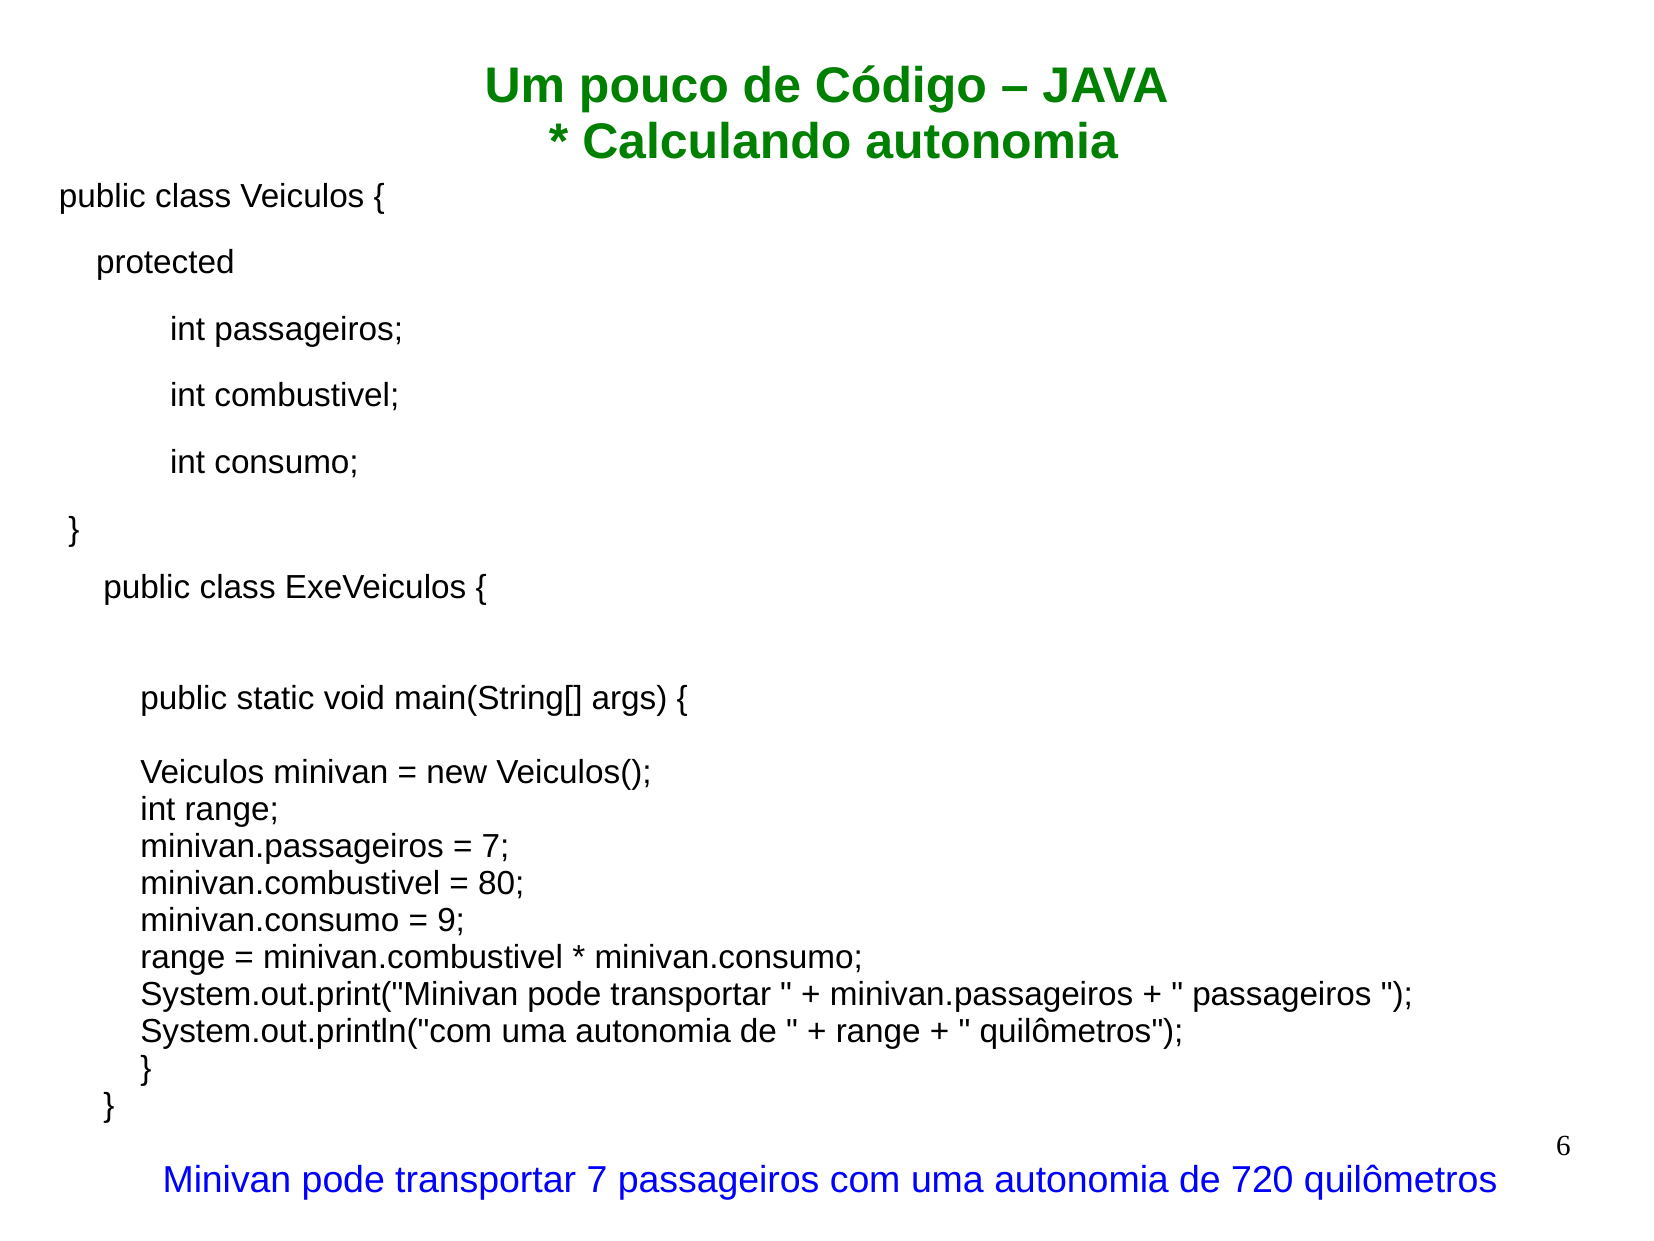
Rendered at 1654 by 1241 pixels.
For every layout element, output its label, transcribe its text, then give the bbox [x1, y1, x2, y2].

text_box Minivan pode transportar 7 passageiros com uma autonomia de 720 quilômetros [147, 1151, 1513, 1209]
text_box public class ExeVeiculos { public static void main(String[] args) { Veiculos minivan = new Veiculos(); int range; minivan.passageiros = 7; minivan.combustivel = 80; minivan.consumo = 9; range = minivan.combustivel * minivan.consumo; System.out.print("Minivan pode transportar " + minivan.passageiros + " passageiros "); System.out.println("com uma autonomia de " + range + " quilômetros"); } } [88, 561, 1536, 1139]
list public class Veiculos { protected int passageiros; int combustivel; int consumo; } [59, 177, 680, 550]
title Um pouco de Código – JAVA * Calculando autonomia [82, 49, 1571, 178]
